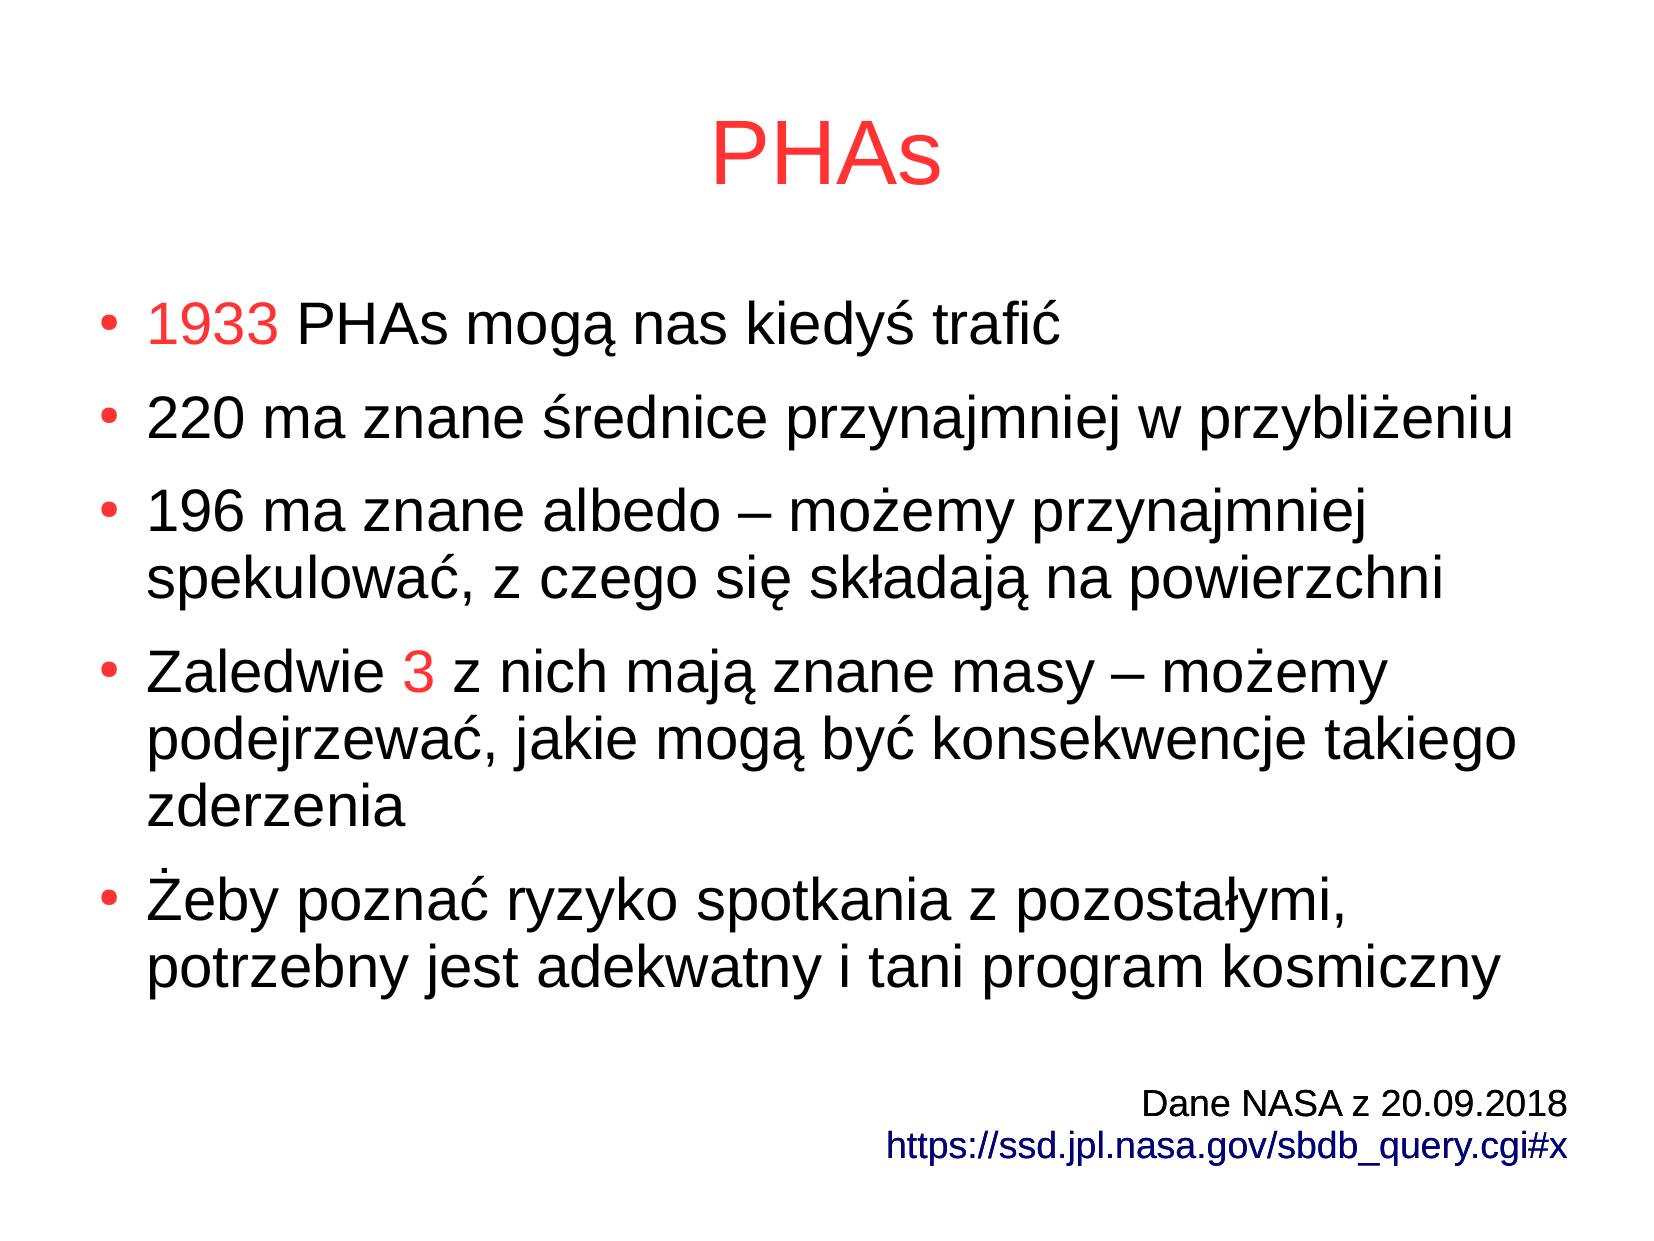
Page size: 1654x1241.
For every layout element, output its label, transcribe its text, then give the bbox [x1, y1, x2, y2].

list 1933 PHAs mogą nas kiedyś trafić 220 ma znane średnice przynajmniej w przybliżeniu 196 ma znane albedo – możemy przynajmniej spekulować, z czego się składają na powierzchni Zaledwie 3 z nich mają znane masy – możemy podejrzewać, jakie mogą być konsekwencje takiego zderzenia Żeby poznać ryzyko spotkania z pozostałymi, potrzebny jest adekwatny i tani program kosmiczny [82, 290, 1571, 1010]
title PHAs [82, 49, 1571, 257]
text_box Dane NASA z 20.09.2018 https://ssd.jpl.nasa.gov/sbdb_query.cgi#x [744, 1074, 1583, 1174]
